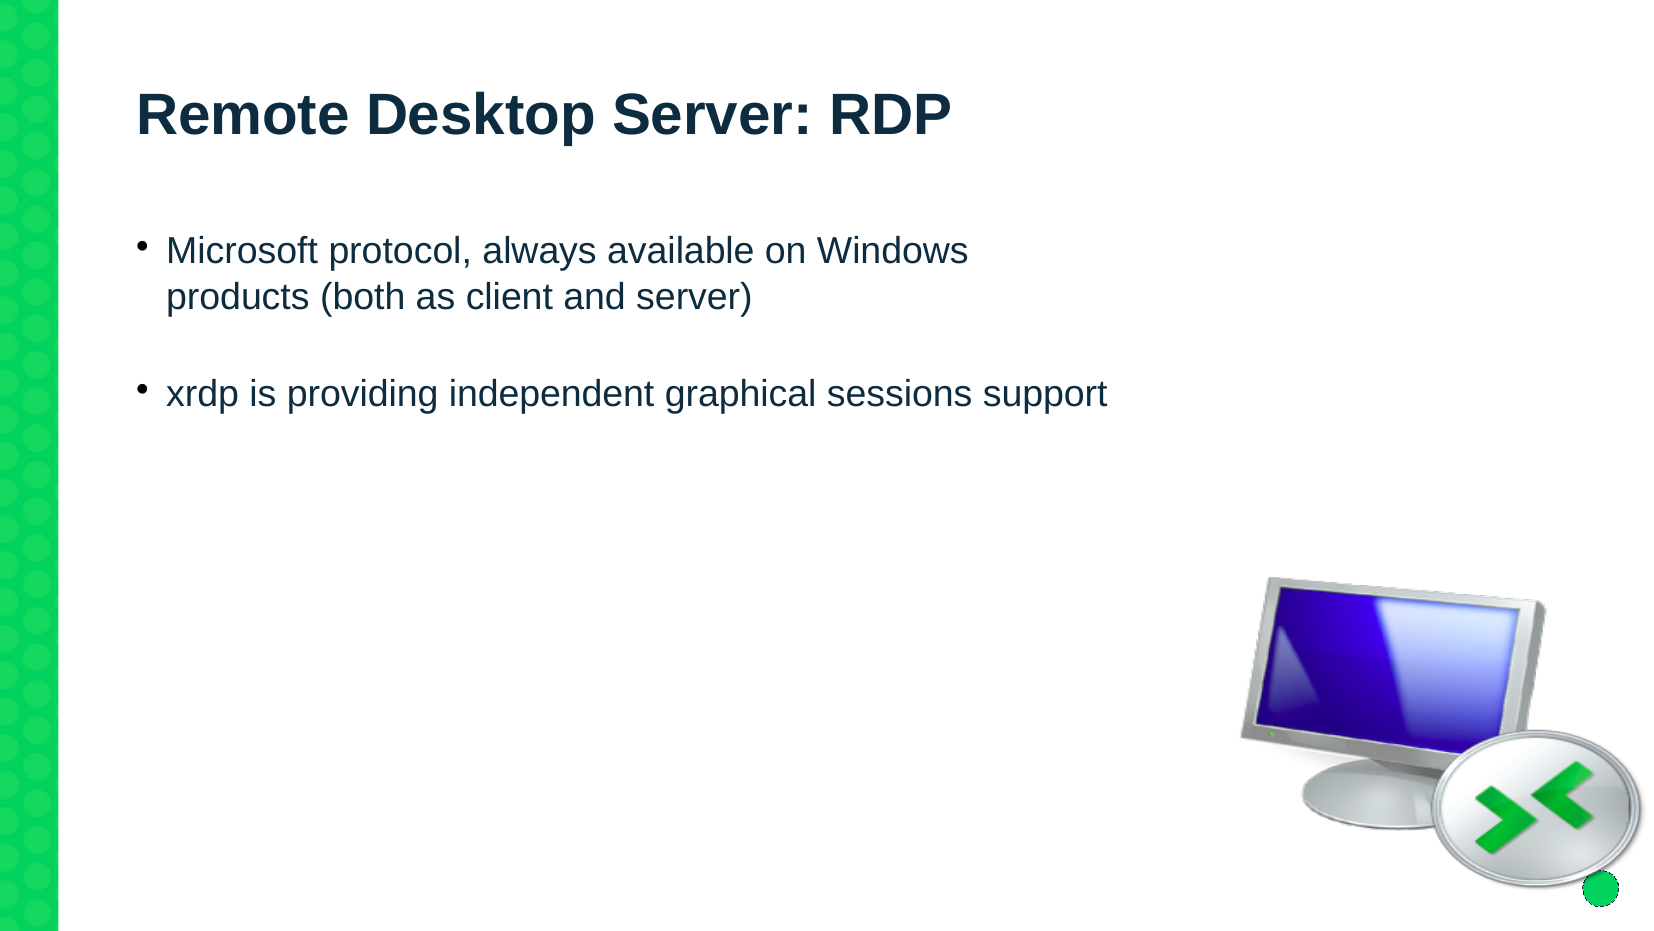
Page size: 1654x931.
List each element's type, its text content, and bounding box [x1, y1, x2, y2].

picture [1207, 562, 1648, 893]
list Microsoft protocol, always available on Windows products (both as client and server) xrdp is providing independent graphical sessions support [121, 217, 1531, 825]
picture [0, 0, 76, 931]
title Remote Desktop Server: RDP [121, 37, 1531, 193]
